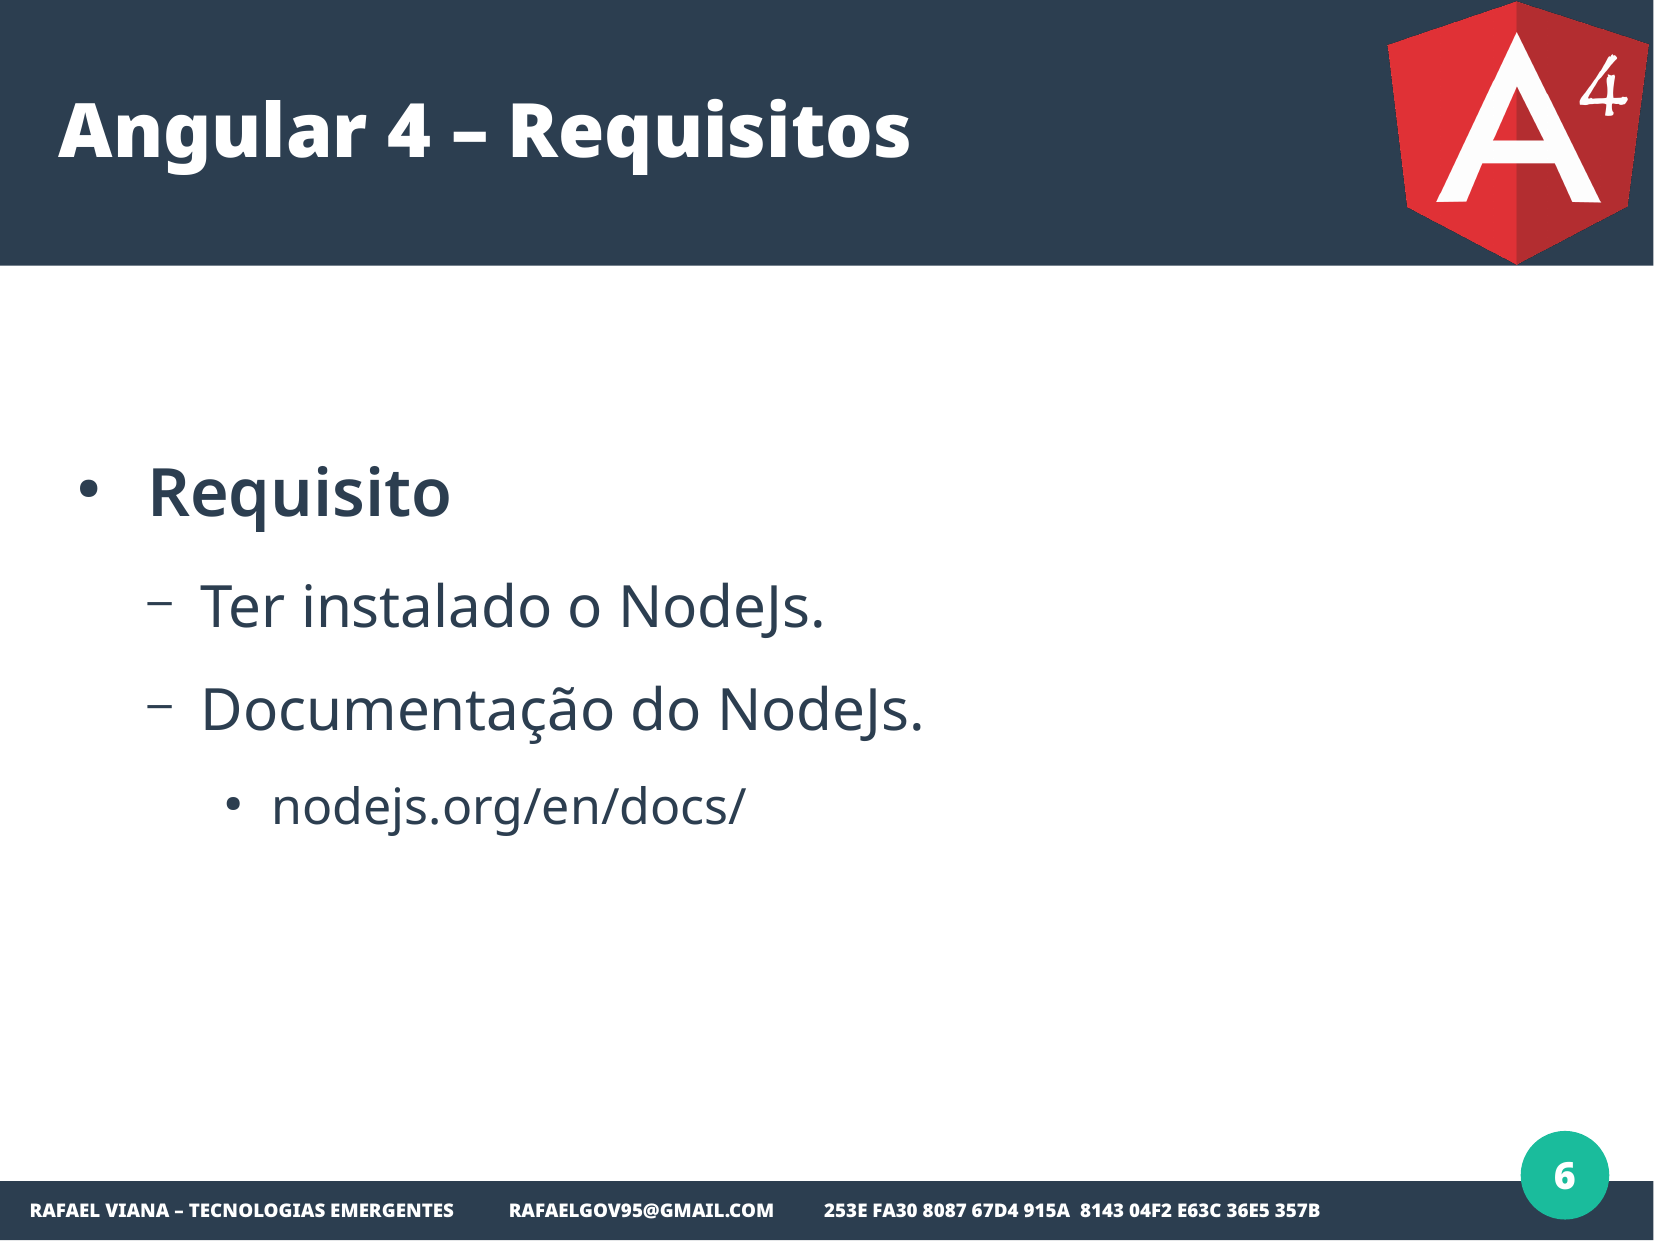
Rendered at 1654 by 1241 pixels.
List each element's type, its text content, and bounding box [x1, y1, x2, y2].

text_box RAFAEL VIANA – TECNOLOGIAS EMERGENTES RAFAELGOV95@GMAIL.COM 253E FA30 8087 67D4 915A 8143 04F2 E63C 36E5 357B [29, 1181, 1654, 1241]
title Angular 4 – Requisitos [59, 49, 1387, 207]
picture [1387, 0, 1654, 266]
list Requisito Ter instalado o NodeJs. Documentação do NodeJs. nodejs.org/en/docs/ [59, 324, 1595, 1152]
